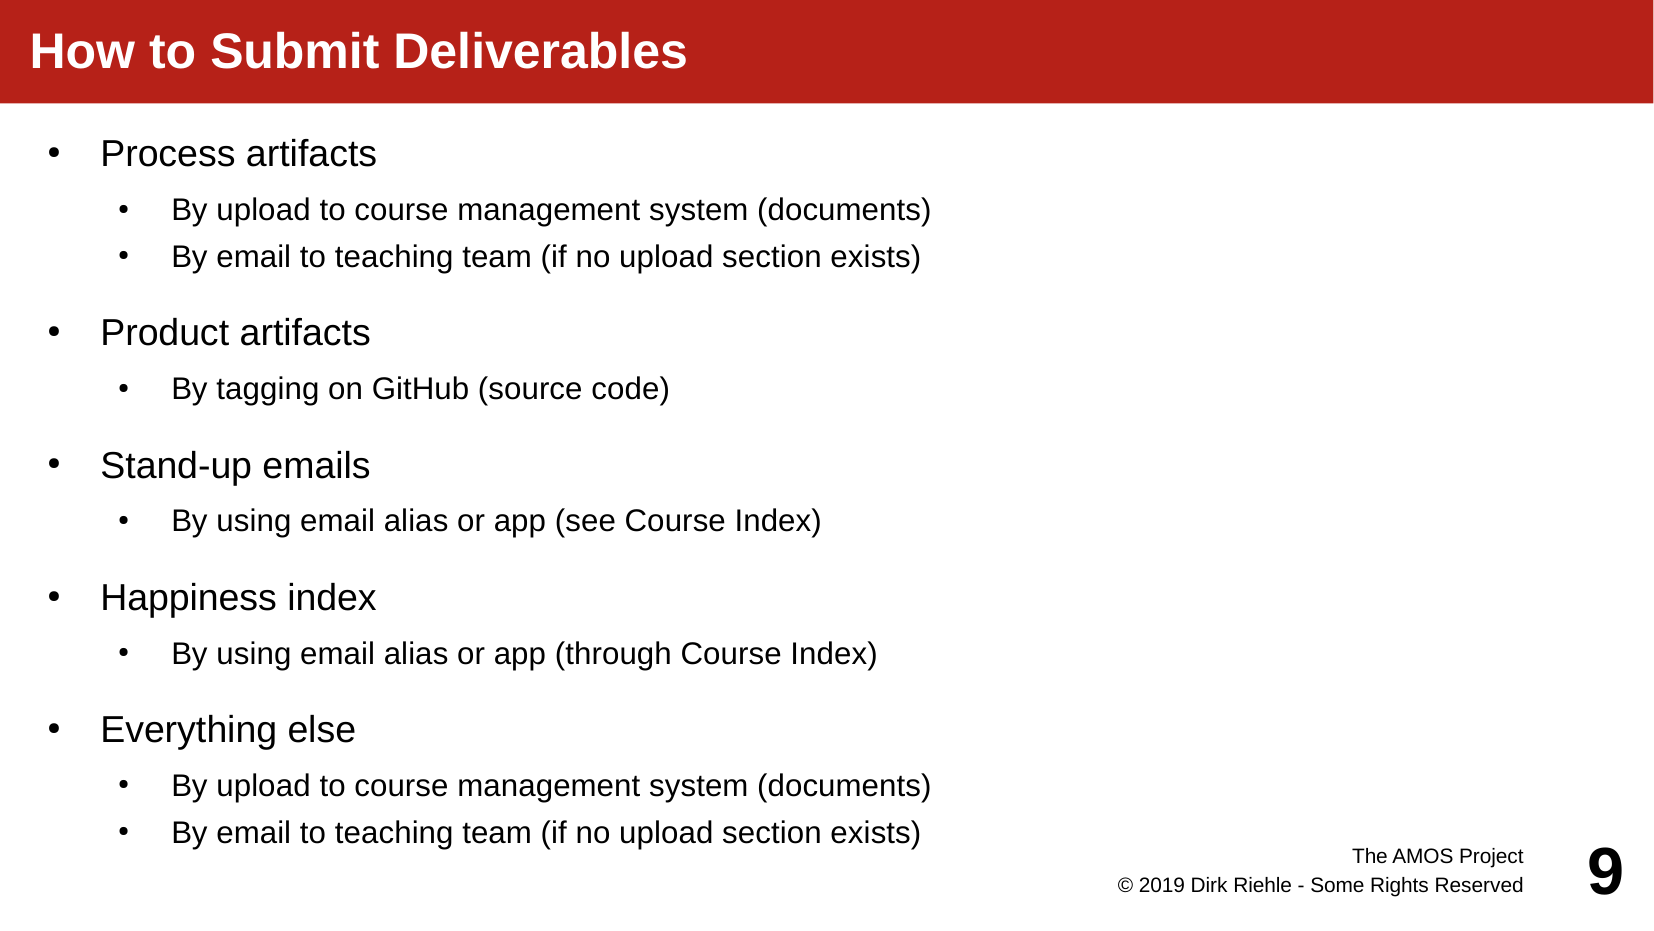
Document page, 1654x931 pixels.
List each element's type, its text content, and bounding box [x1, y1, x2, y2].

title How to Submit Deliverables [0, 0, 1654, 104]
list Process artifacts By upload to course management system (documents) By email to teaching team (if no upload section exists) Product artifacts By tagging on GitHub (source code) Stand-up emails By using email alias or app (see Course Index) Happiness index By using email alias or app (through Course Index) Everything else By upload to course management system (documents) By email to teaching team (if no upload section exists) [29, 132, 1625, 798]
